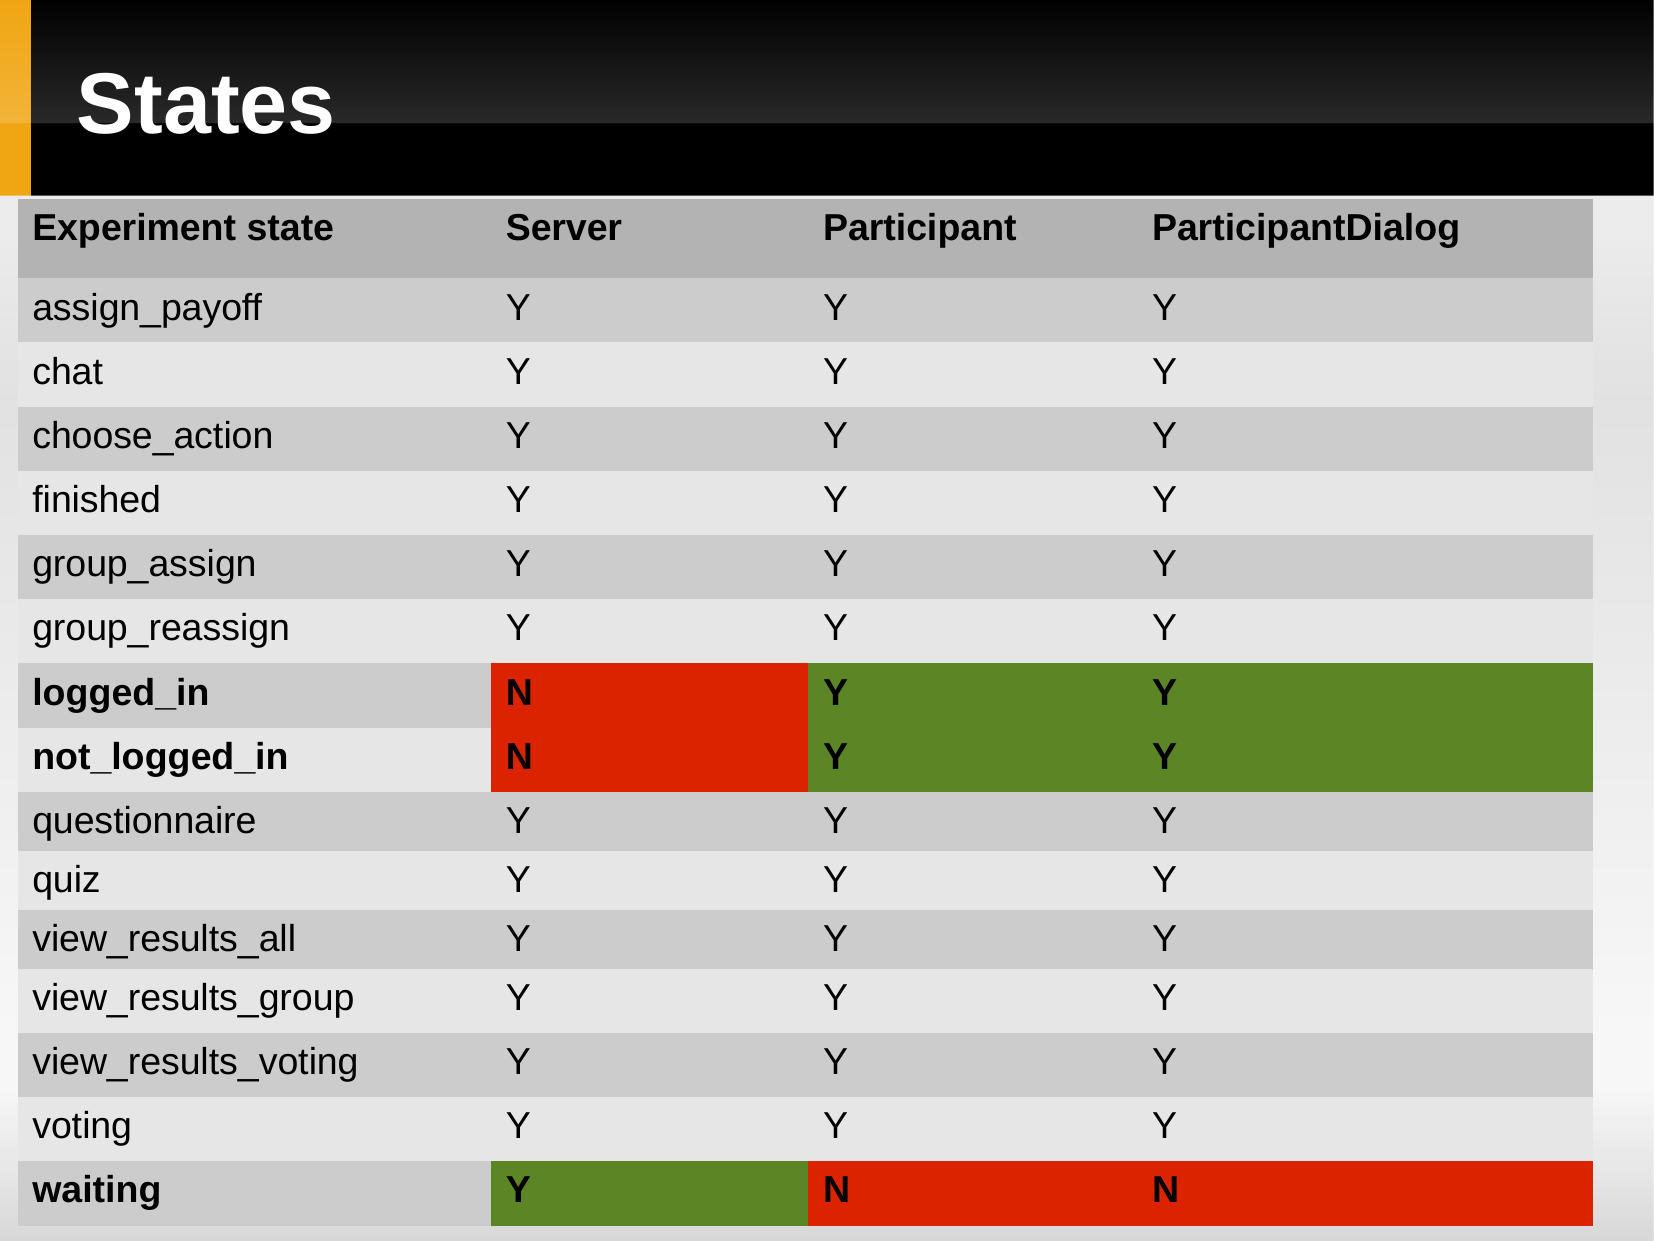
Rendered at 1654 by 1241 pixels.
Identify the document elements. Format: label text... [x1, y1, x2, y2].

table_cell Y [491, 599, 808, 663]
table_cell Y [491, 342, 808, 407]
table_cell not_logged_in [18, 728, 491, 792]
table_cell Y [491, 910, 808, 969]
table_cell Y [1137, 1033, 1593, 1097]
table_cell Y [808, 1097, 1137, 1161]
table_cell view_results_all [18, 910, 491, 969]
table_cell Y [808, 278, 1137, 342]
table_cell Y [808, 599, 1137, 663]
table_cell Y [491, 969, 808, 1033]
table_cell Y [1137, 599, 1593, 663]
table_cell Y [1137, 851, 1593, 910]
table_cell view_results_voting [18, 1033, 491, 1097]
table_cell Y [808, 851, 1137, 910]
title States [76, 0, 1565, 199]
table_cell Y [808, 728, 1137, 792]
table_cell Y [1137, 792, 1593, 851]
table_cell Y [491, 535, 808, 599]
table_cell Y [808, 910, 1137, 969]
table_cell Y [808, 792, 1137, 851]
table_cell Y [808, 535, 1137, 599]
table_cell Y [1137, 969, 1593, 1033]
table_cell Y [491, 471, 808, 535]
table_cell Y [1137, 663, 1593, 728]
table_cell assign_payoff [18, 278, 491, 342]
table_cell finished [18, 471, 491, 535]
table_cell Y [808, 969, 1137, 1033]
table_cell Y [808, 471, 1137, 535]
table_cell voting [18, 1097, 491, 1161]
table_cell group_reassign [18, 599, 491, 663]
table_cell Y [808, 663, 1137, 728]
table_cell view_results_group [18, 969, 491, 1033]
table_cell Y [491, 278, 808, 342]
table_cell Y [1137, 278, 1593, 342]
table_cell Y [808, 1033, 1137, 1097]
table_cell N [491, 663, 808, 728]
table_cell Y [491, 1097, 808, 1161]
table_cell N [1137, 1161, 1593, 1226]
table_cell chat [18, 342, 491, 407]
table_header Experiment state [18, 199, 491, 278]
table_cell N [808, 1161, 1137, 1226]
table_cell Y [1137, 471, 1593, 535]
picture [0, 0, 1654, 1241]
table_cell Y [491, 792, 808, 851]
table_cell Y [1137, 728, 1593, 792]
table_cell logged_in [18, 663, 491, 728]
table_cell Y [1137, 535, 1593, 599]
table_cell Y [1137, 910, 1593, 969]
table_cell quiz [18, 851, 491, 910]
table_cell waiting [18, 1161, 491, 1226]
table_cell Y [1137, 342, 1593, 407]
table_cell Y [808, 407, 1137, 471]
table_cell Y [491, 1161, 808, 1226]
table_cell Y [808, 342, 1137, 407]
table_cell choose_action [18, 407, 491, 471]
table_header Server [491, 199, 808, 278]
table_cell Y [491, 1033, 808, 1097]
table_cell Y [491, 851, 808, 910]
table_header Participant [808, 199, 1137, 278]
table_cell Y [1137, 1097, 1593, 1161]
table_cell N [491, 728, 808, 792]
table_header ParticipantDialog [1137, 199, 1593, 278]
table_cell Y [1137, 407, 1593, 471]
table_cell Y [491, 407, 808, 471]
table_cell group_assign [18, 535, 491, 599]
table_cell questionnaire [18, 792, 491, 851]
